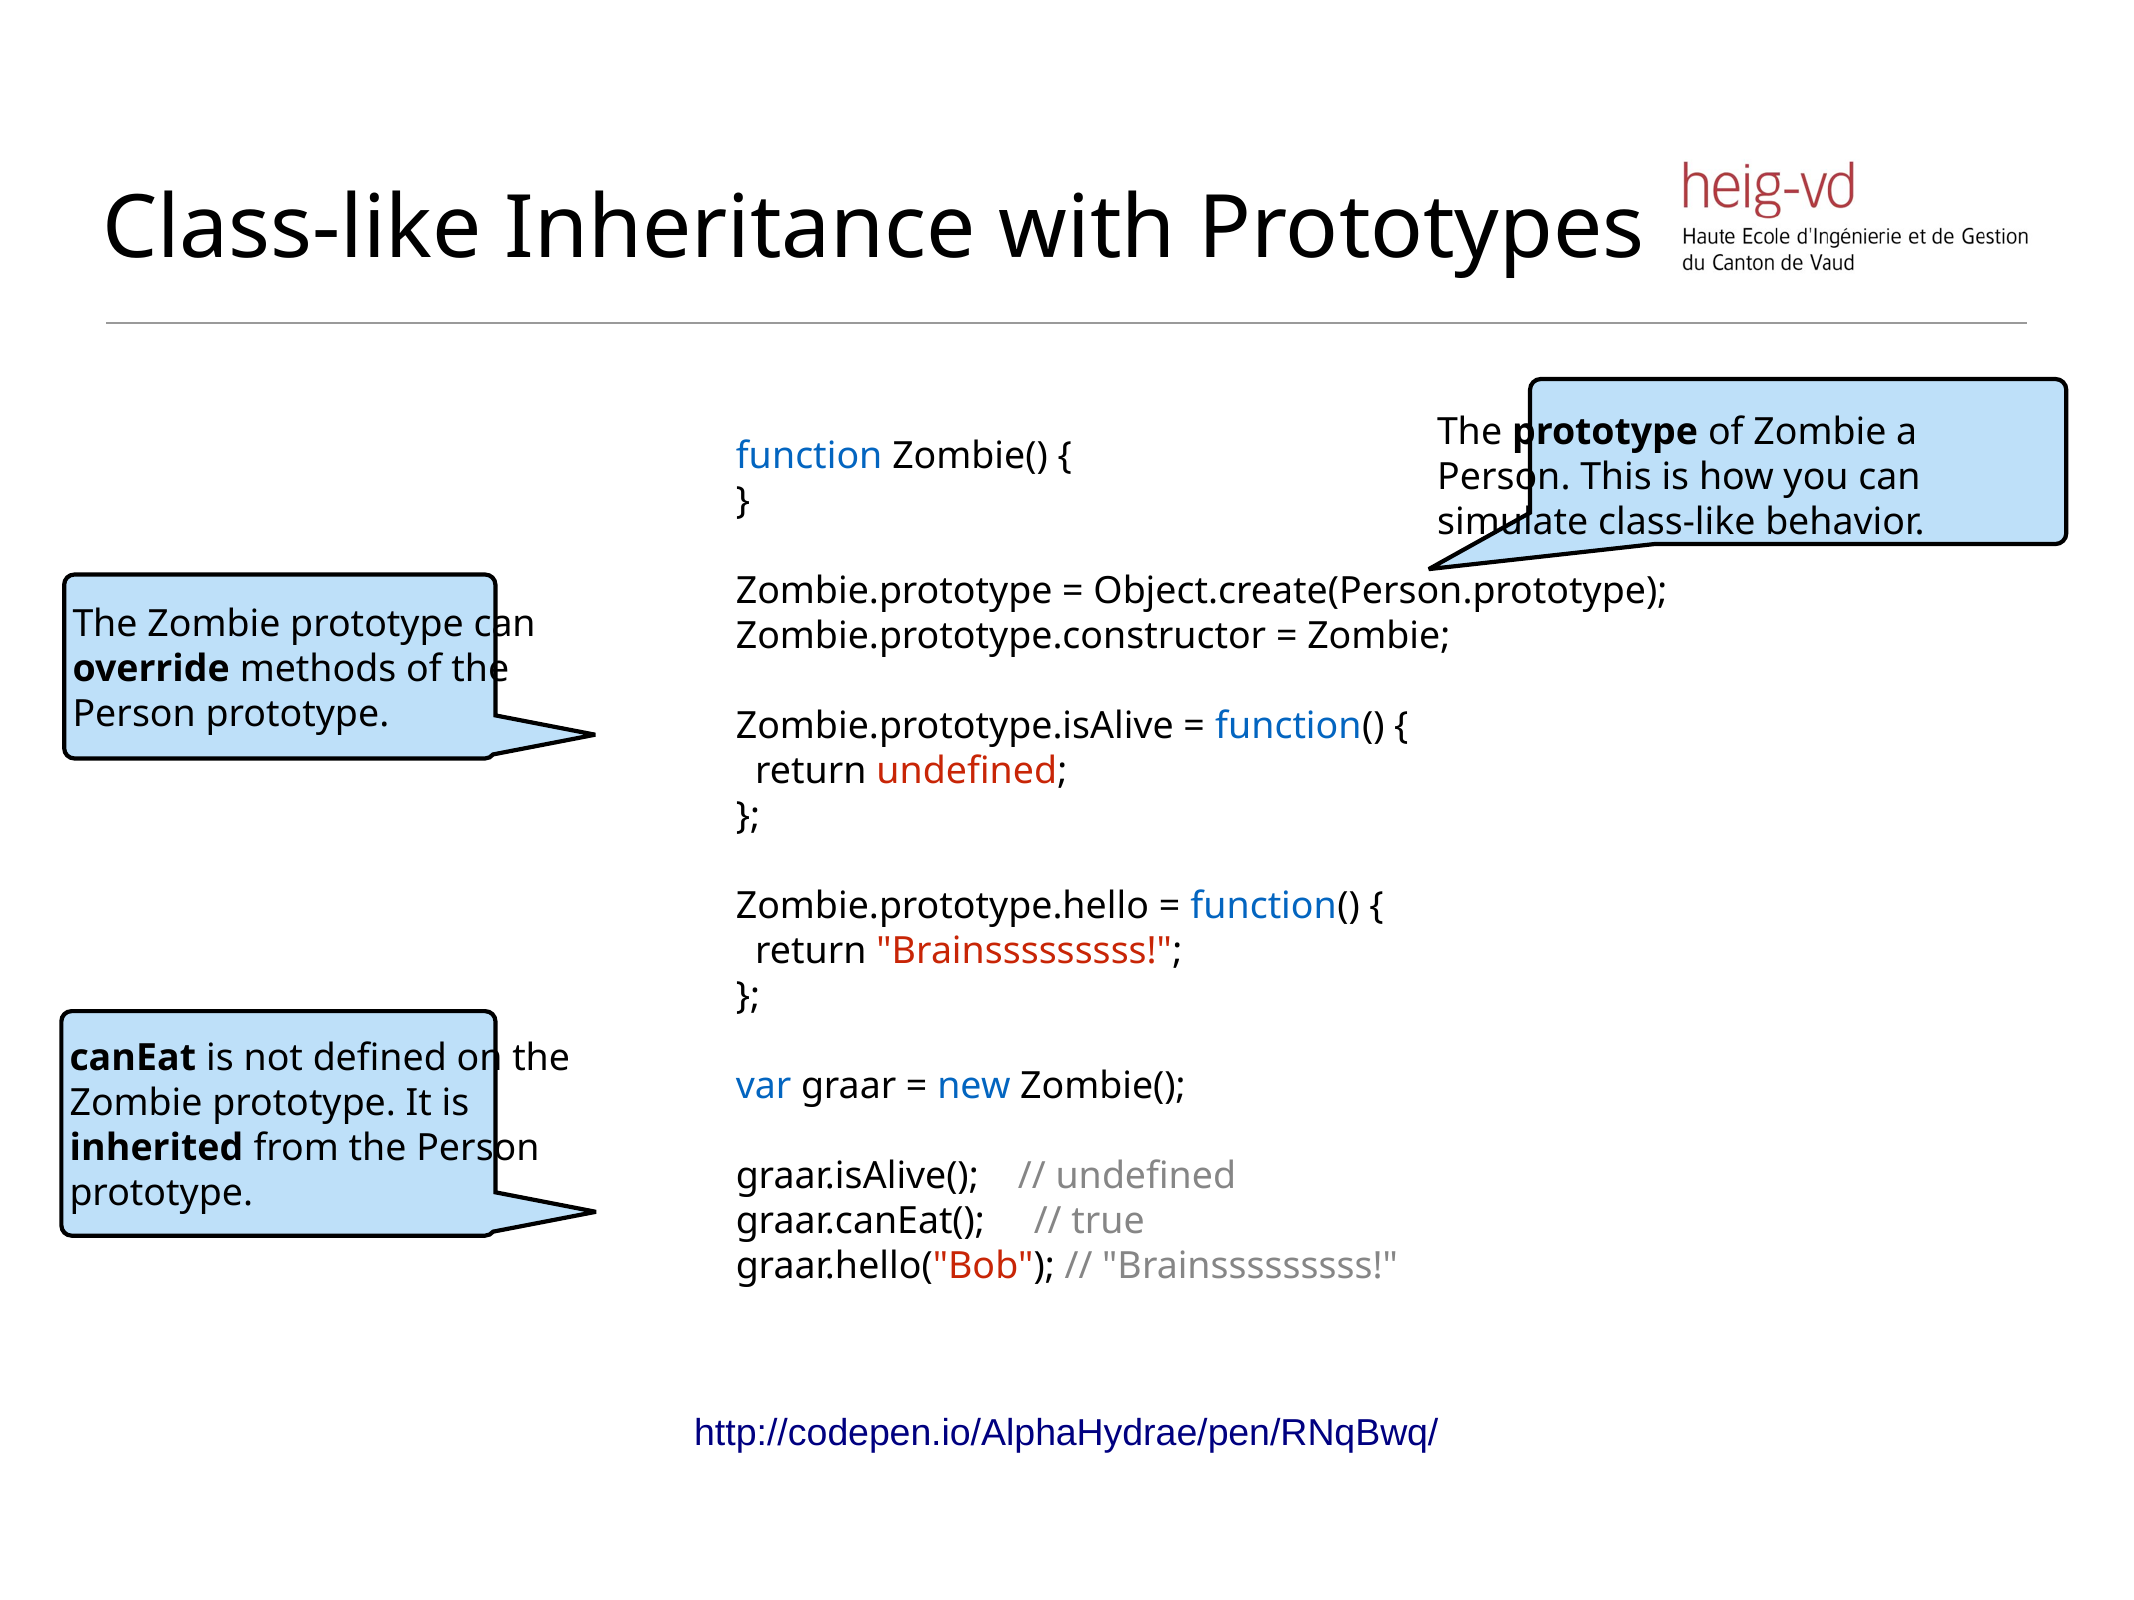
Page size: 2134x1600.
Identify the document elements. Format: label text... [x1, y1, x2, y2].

text_box canEat is not defined on the Zombie prototype. It is inherited from the Person prototype. [61, 1011, 596, 1236]
text_box The prototype of Zombie a Person. This is how you can simulate class-like behavior. [1428, 379, 2067, 570]
text_box http://codepen.io/AlphaHydrae/pen/RNqBwq/ [685, 1399, 1448, 1462]
text_box function Zombie() { } Zombie.prototype = Object.create(Person.prototype); Zombie.prototype.constructor = Zombie; Zombie.prototype.isAlive = function() { return undefined; }; Zombie.prototype.hello = function() { return "Brainsssssssss!"; }; var graar = new Zombie(); graar.isAlive(); // undefined graar.canEat(); // true graar.hello("Bob"); // "Brainsssssssss!" [727, 422, 1677, 1295]
text_box The Zombie prototype can override methods of the Person prototype. [64, 574, 596, 759]
title Class-like Inheritance with Prototypes [93, 54, 2040, 284]
